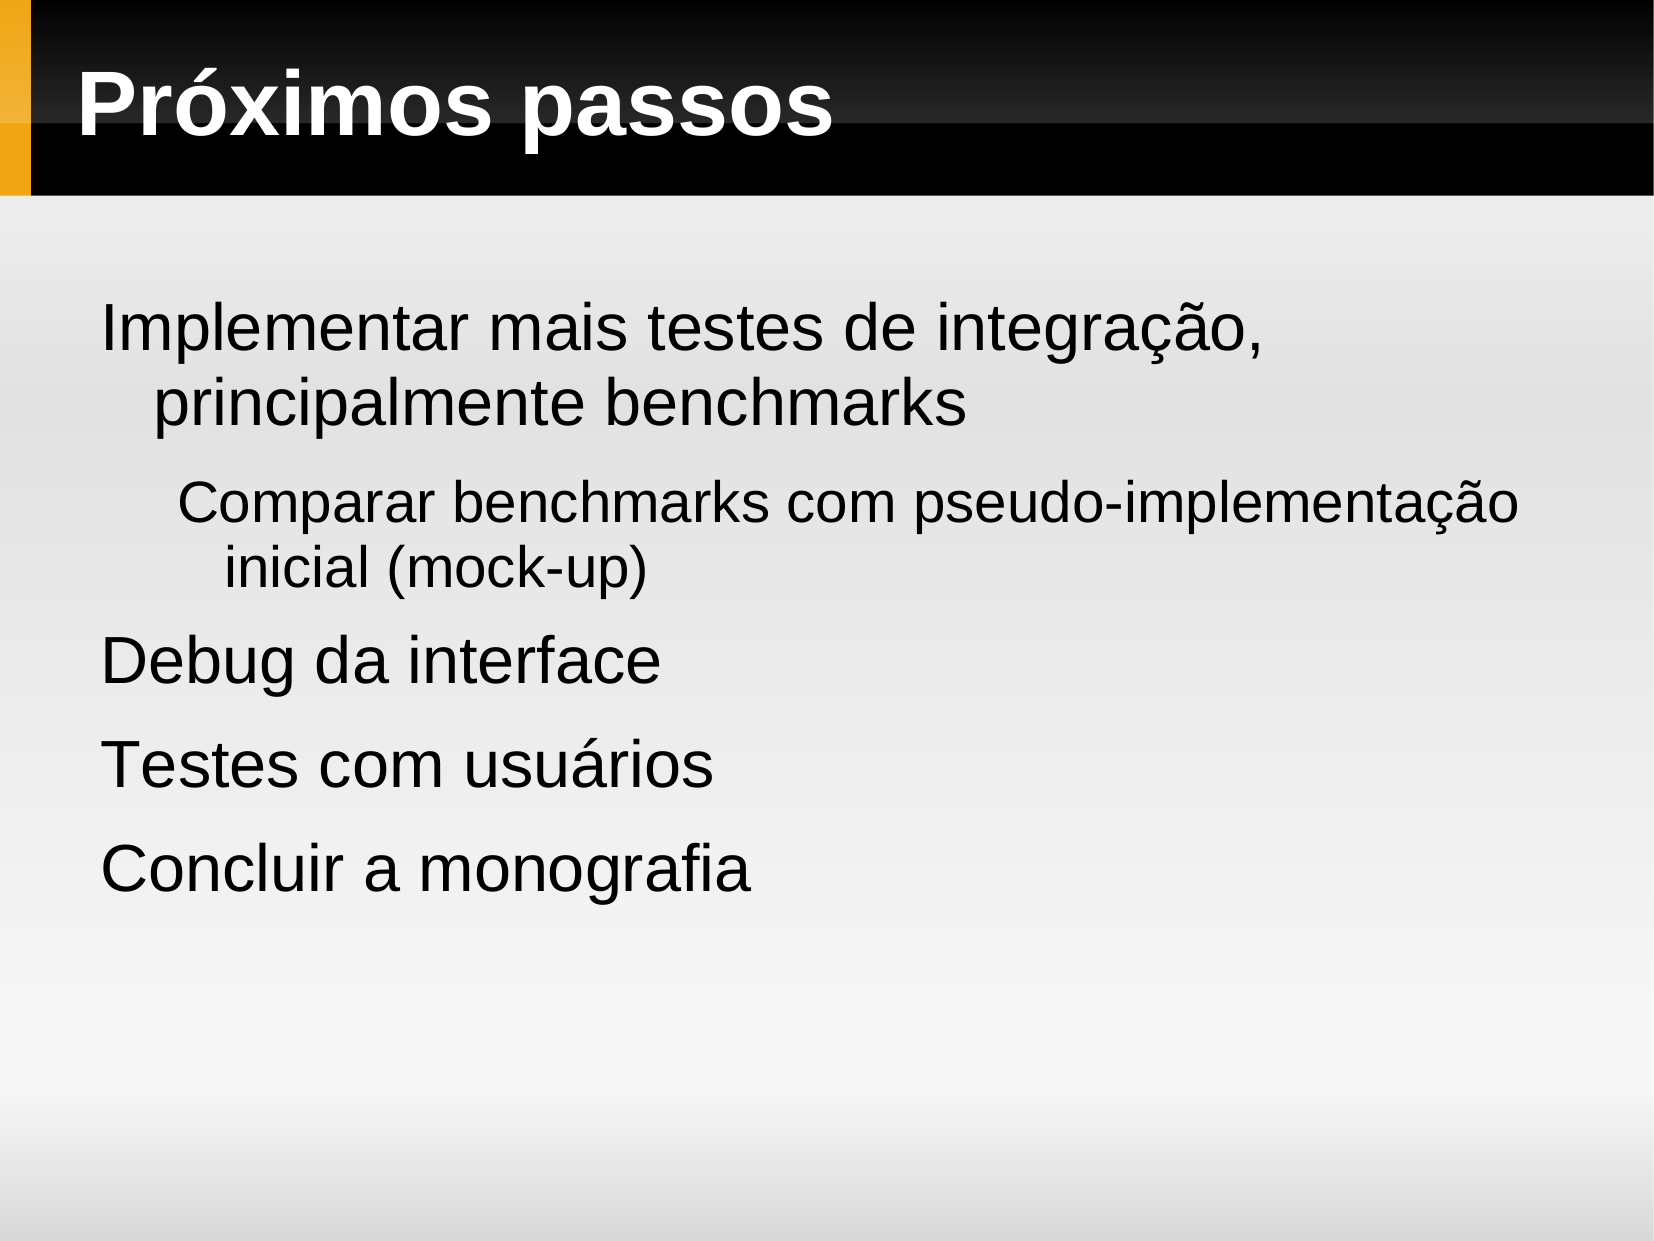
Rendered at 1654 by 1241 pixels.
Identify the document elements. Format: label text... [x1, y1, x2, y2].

list Implementar mais testes de integração, principalmente benchmarks Comparar benchmarks com pseudo-implementação inicial (mock-up) Debug da interface Testes com usuários Concluir a monografia [82, 290, 1571, 1094]
title Próximos passos [76, 7, 1565, 200]
picture [0, 0, 1654, 1241]
